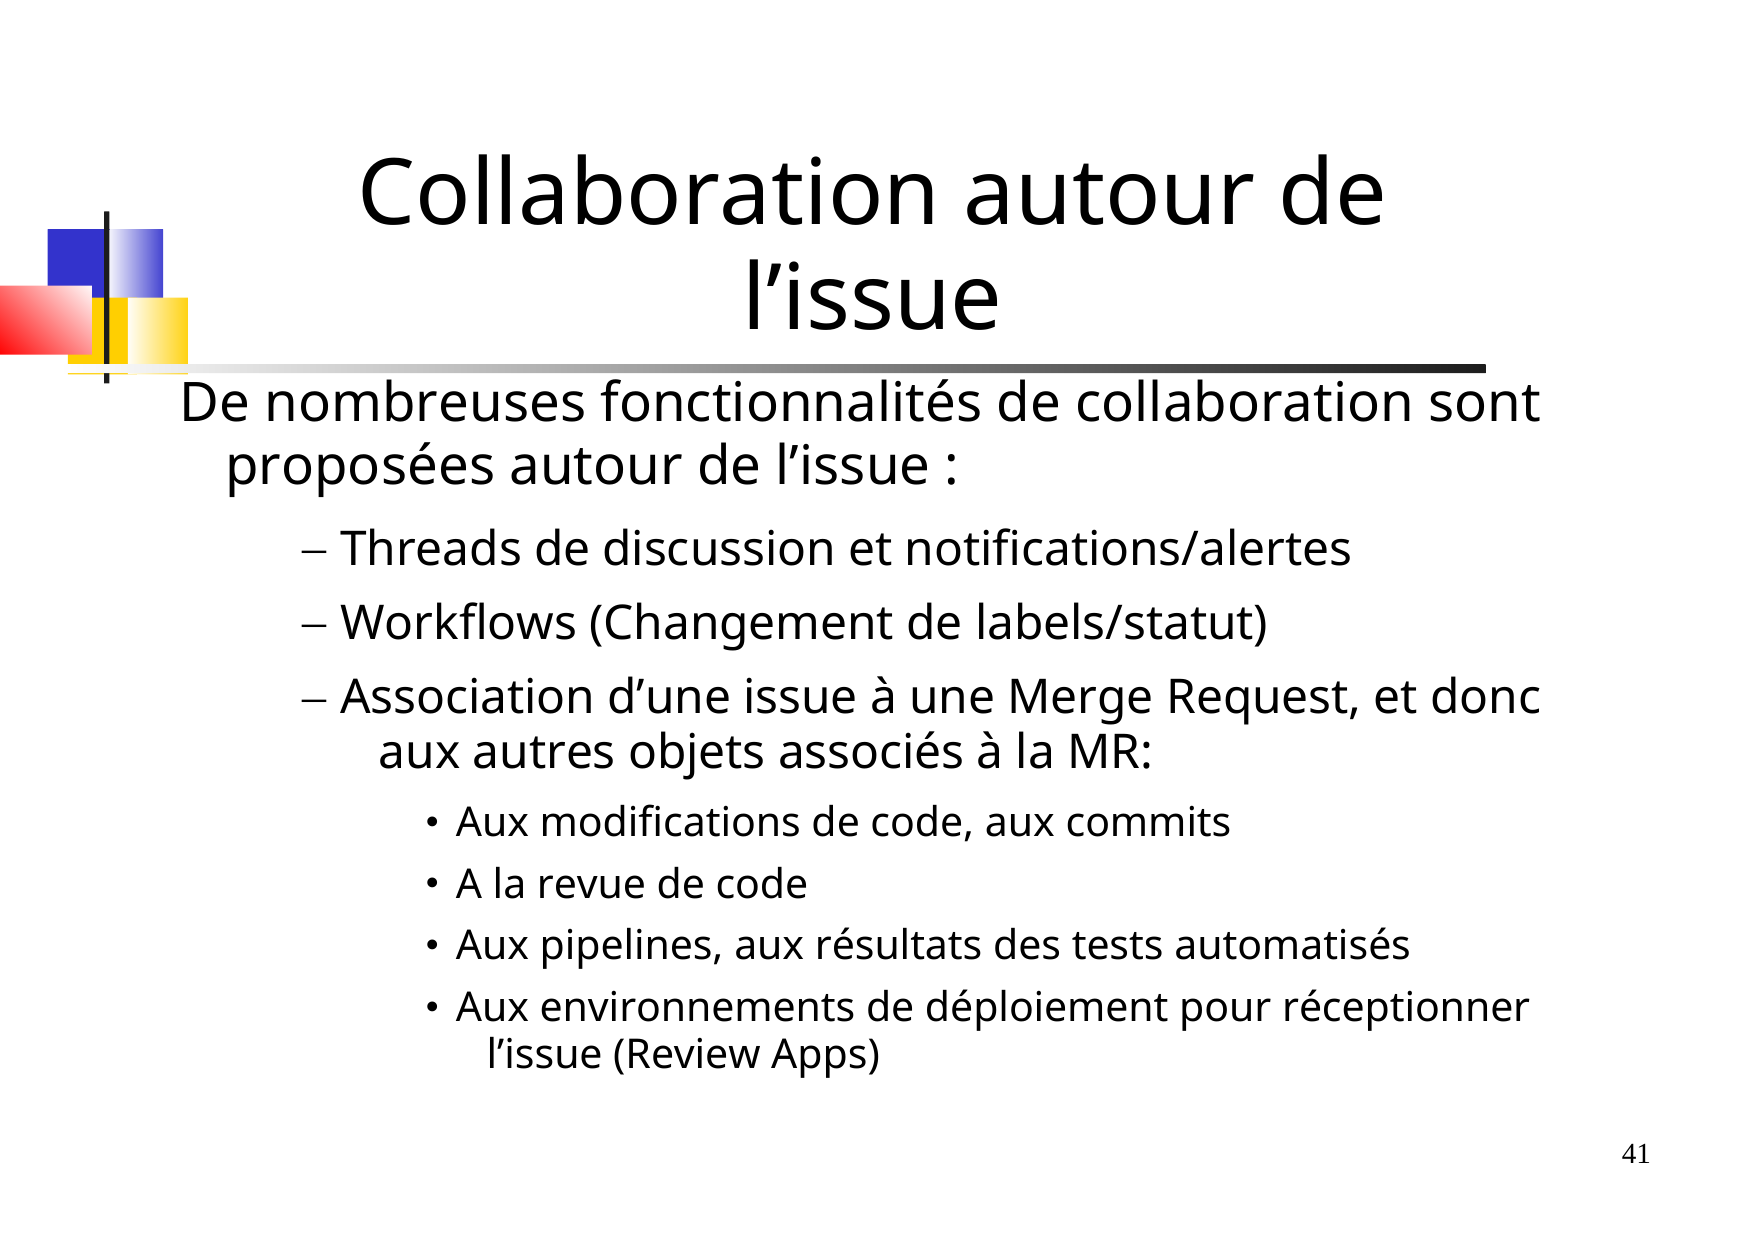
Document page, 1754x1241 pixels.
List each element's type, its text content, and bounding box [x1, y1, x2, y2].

title Collaboration autour de l’issue [179, 139, 1567, 351]
list De nombreuses fonctionnalités de collaboration sont proposées autour de l’issue : Threads de discussion et notifications/alertes Workflows (Changement de labels/statut) Association d’une issue à une Merge Request, et donc aux autres objets associés à la MR: Aux modifications de code, aux commits A la revue de code Aux pipelines, aux résultats des tests automatisés Aux environnements de déploiement pour réceptionner l’issue (Review Apps) [179, 371, 1567, 1091]
